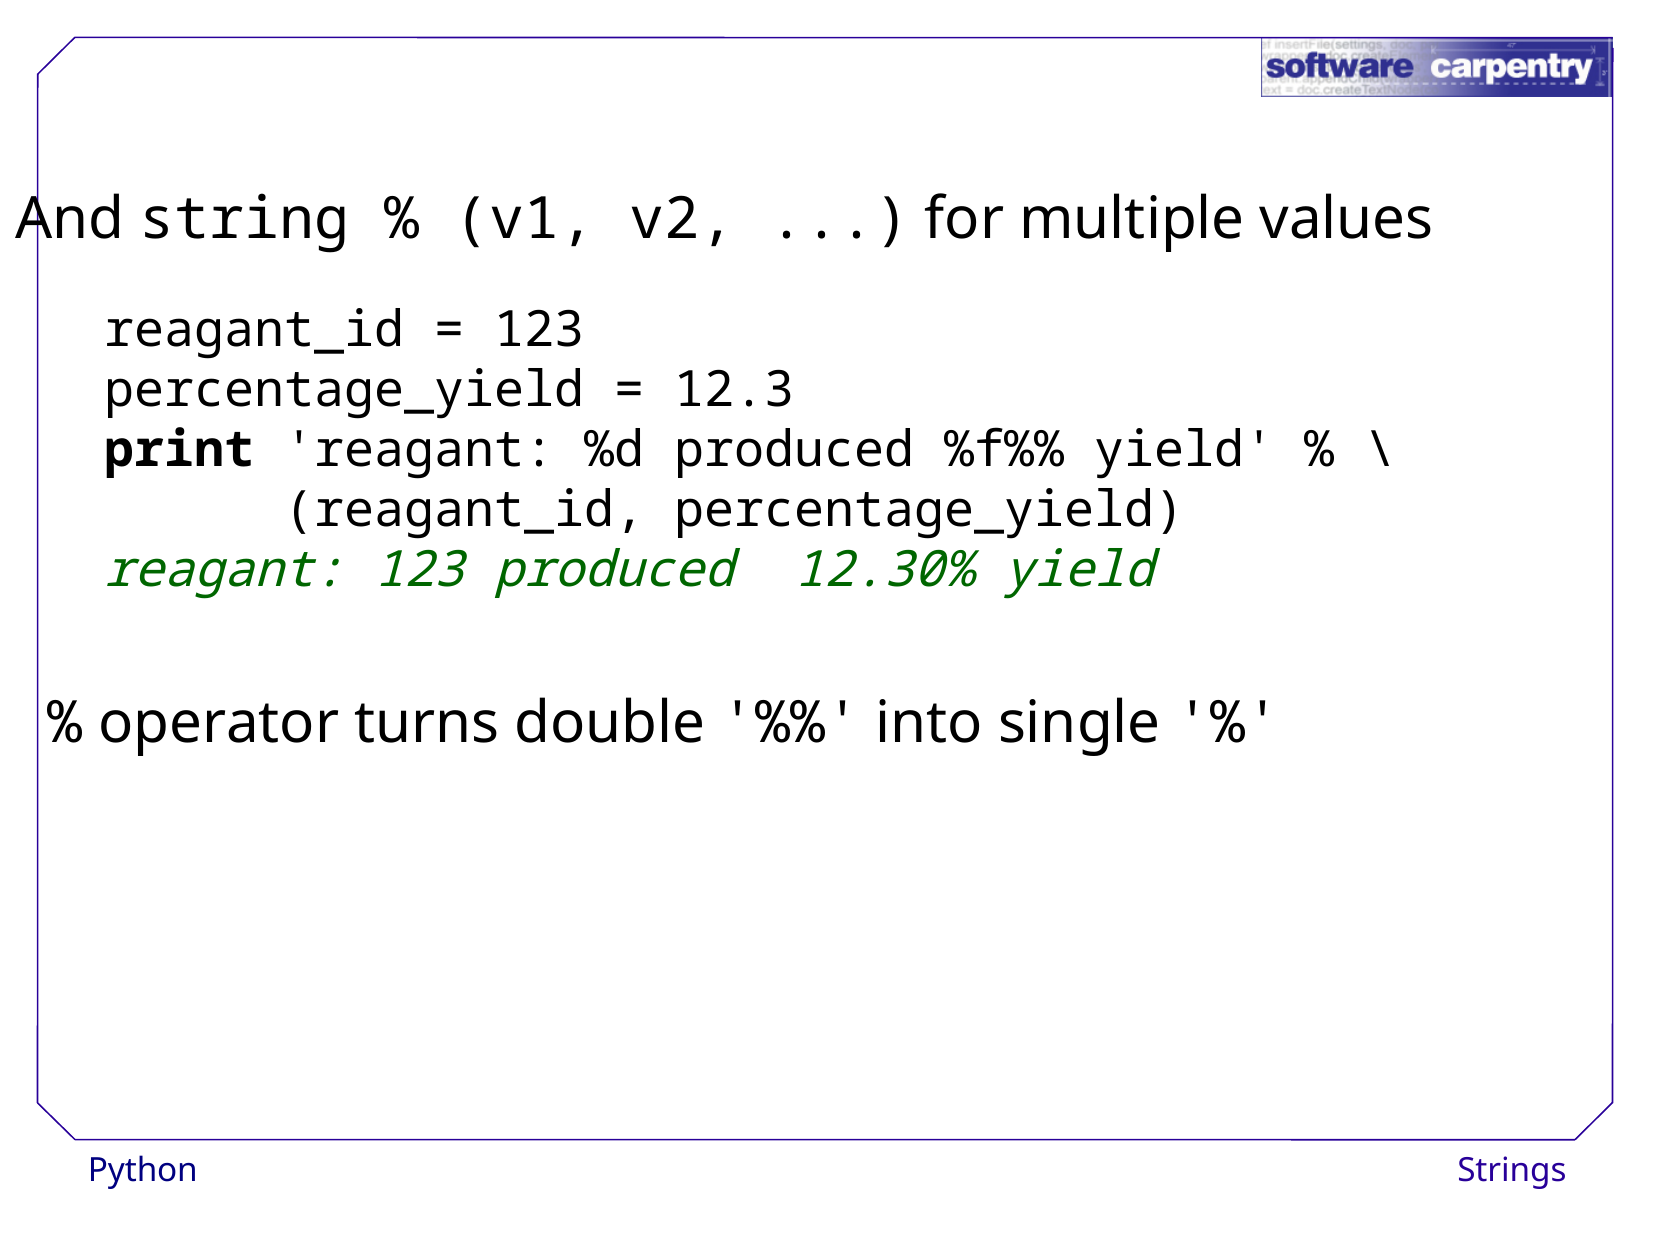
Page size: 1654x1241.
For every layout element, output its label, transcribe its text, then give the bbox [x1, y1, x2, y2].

text_box And string % (v1, v2, ...) for multiple values [0, 138, 1599, 259]
picture [1261, 39, 1613, 97]
text_box reagant_id = 123 percentage_yield = 12.3 print 'reagant: %d produced %f%% yield' % \ (reagant_id, percentage_yield) reagant: 123 produced 12.30% yield [89, 289, 1593, 611]
text_box % operator turns double '%%' into single '%' [33, 641, 1446, 762]
